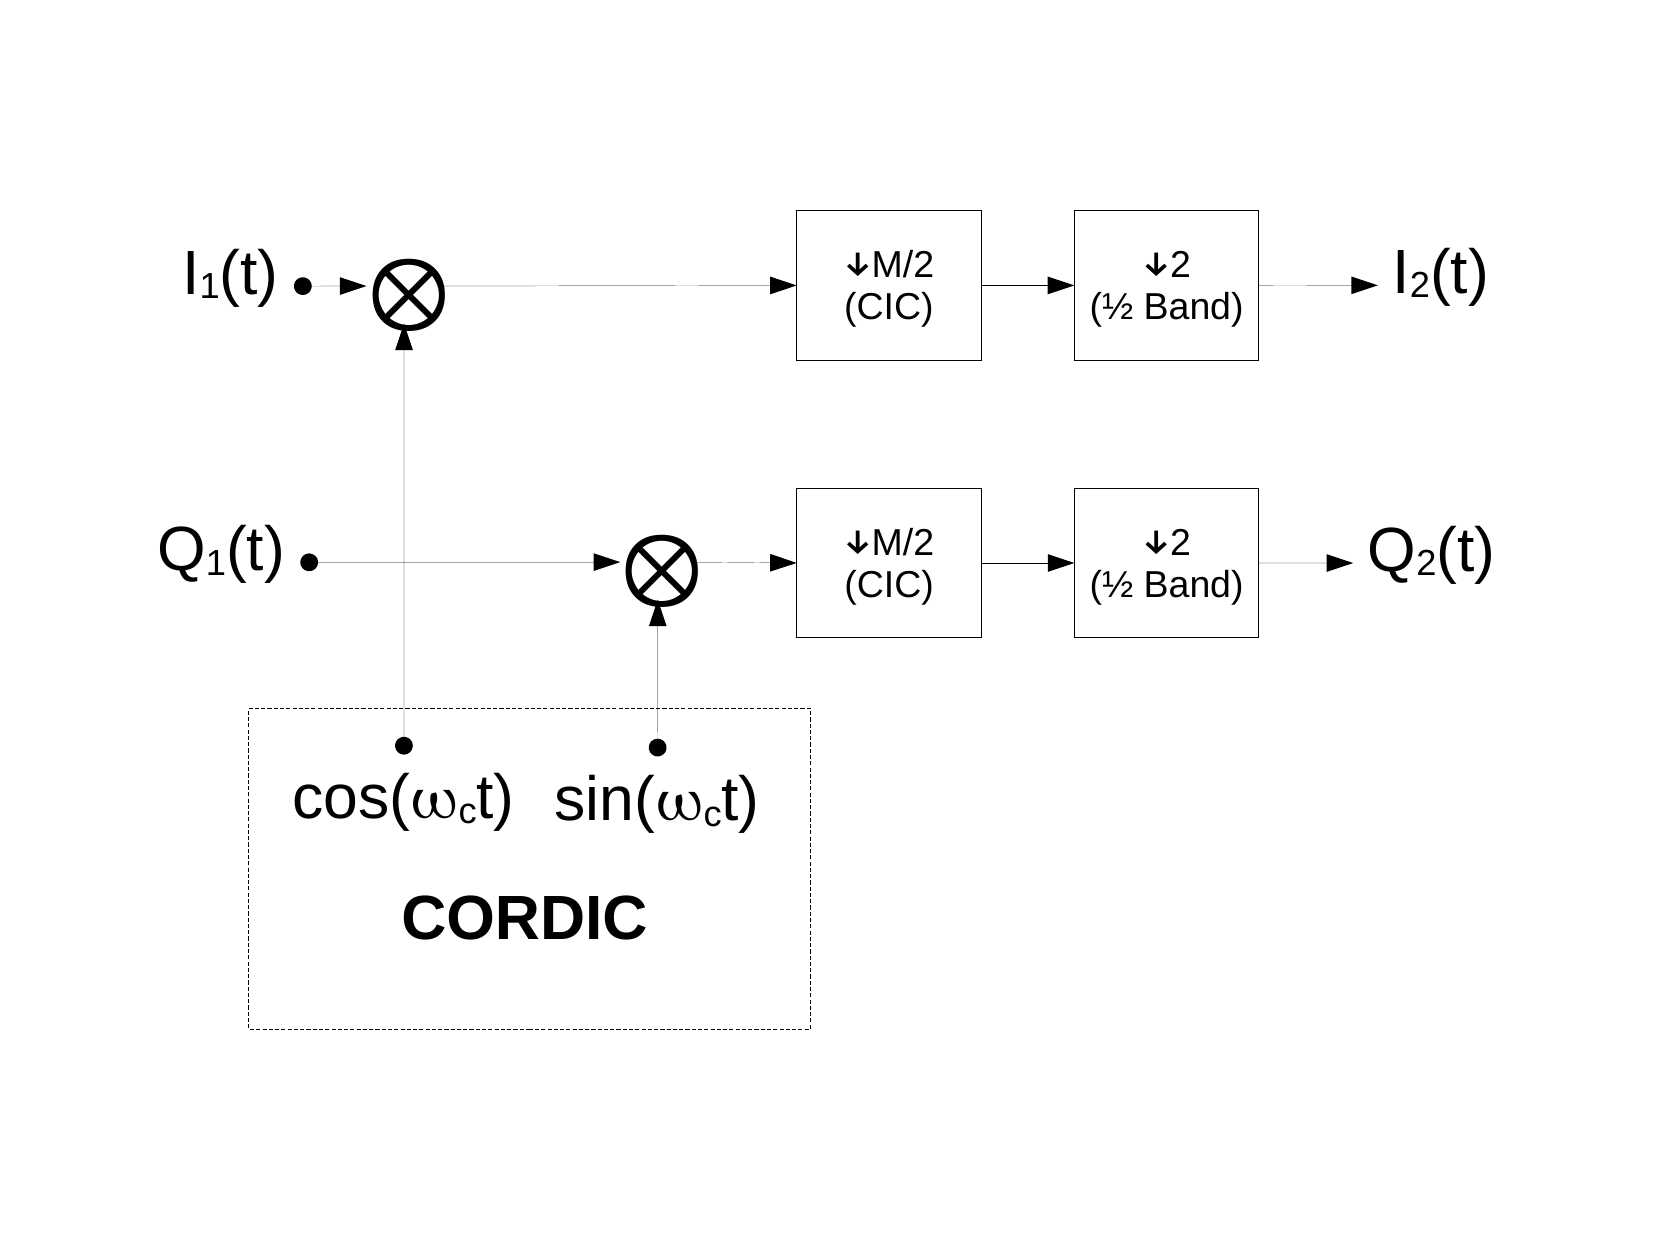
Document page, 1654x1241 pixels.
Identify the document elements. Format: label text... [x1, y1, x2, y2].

text_box  [344, 237, 474, 356]
text_box ↓M/2 (CIC) [796, 488, 982, 638]
text_box ↓M/2 (CIC) [796, 210, 982, 361]
text_box I2(t) [1377, 229, 1505, 341]
text_box CORDIC [386, 875, 664, 972]
text_box I1(t) [167, 230, 294, 342]
text_box ↓2 (½ Band) [1074, 488, 1259, 638]
text_box cos(ct) [277, 754, 531, 866]
text_box sin(ct) [539, 756, 776, 868]
text_box Q1(t) [142, 506, 301, 618]
text_box ↓2 (½ Band) [1074, 210, 1259, 361]
text_box Q2(t) [1353, 507, 1511, 619]
text_box  [598, 513, 728, 632]
